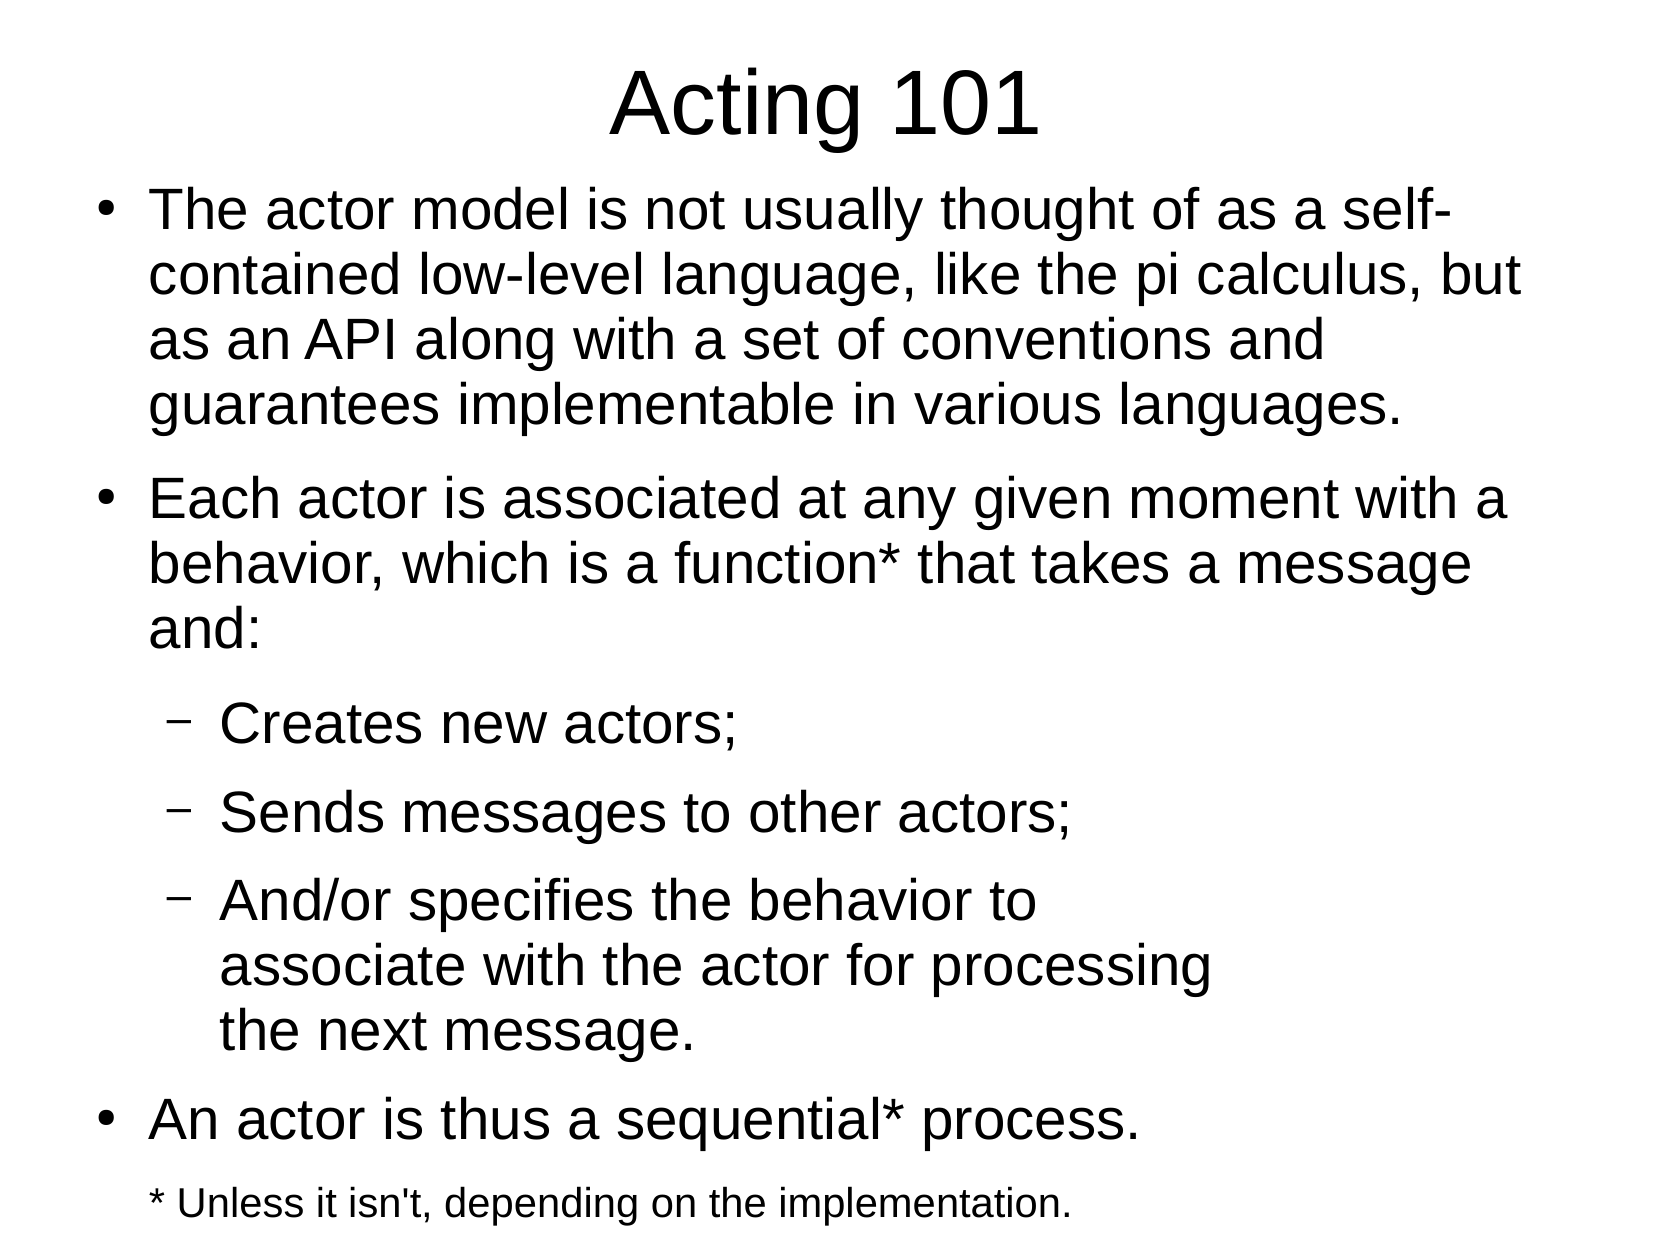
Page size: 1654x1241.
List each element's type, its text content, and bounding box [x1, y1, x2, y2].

list The actor model is not usually thought of as a self-contained low-level language, like the pi calculus, but as an API along with a set of conventions and guarantees implementable in various languages. Each actor is associated at any given moment with a behavior, which is a function* that takes a message and: Creates new actors; Sends messages to other actors; And/or specifies the behavior to associate with the actor for processing the next message. An actor is thus a sequential* process. * Unless it isn't, depending on the implementation. [78, 176, 1567, 1225]
title Acting 101 [82, 30, 1571, 176]
